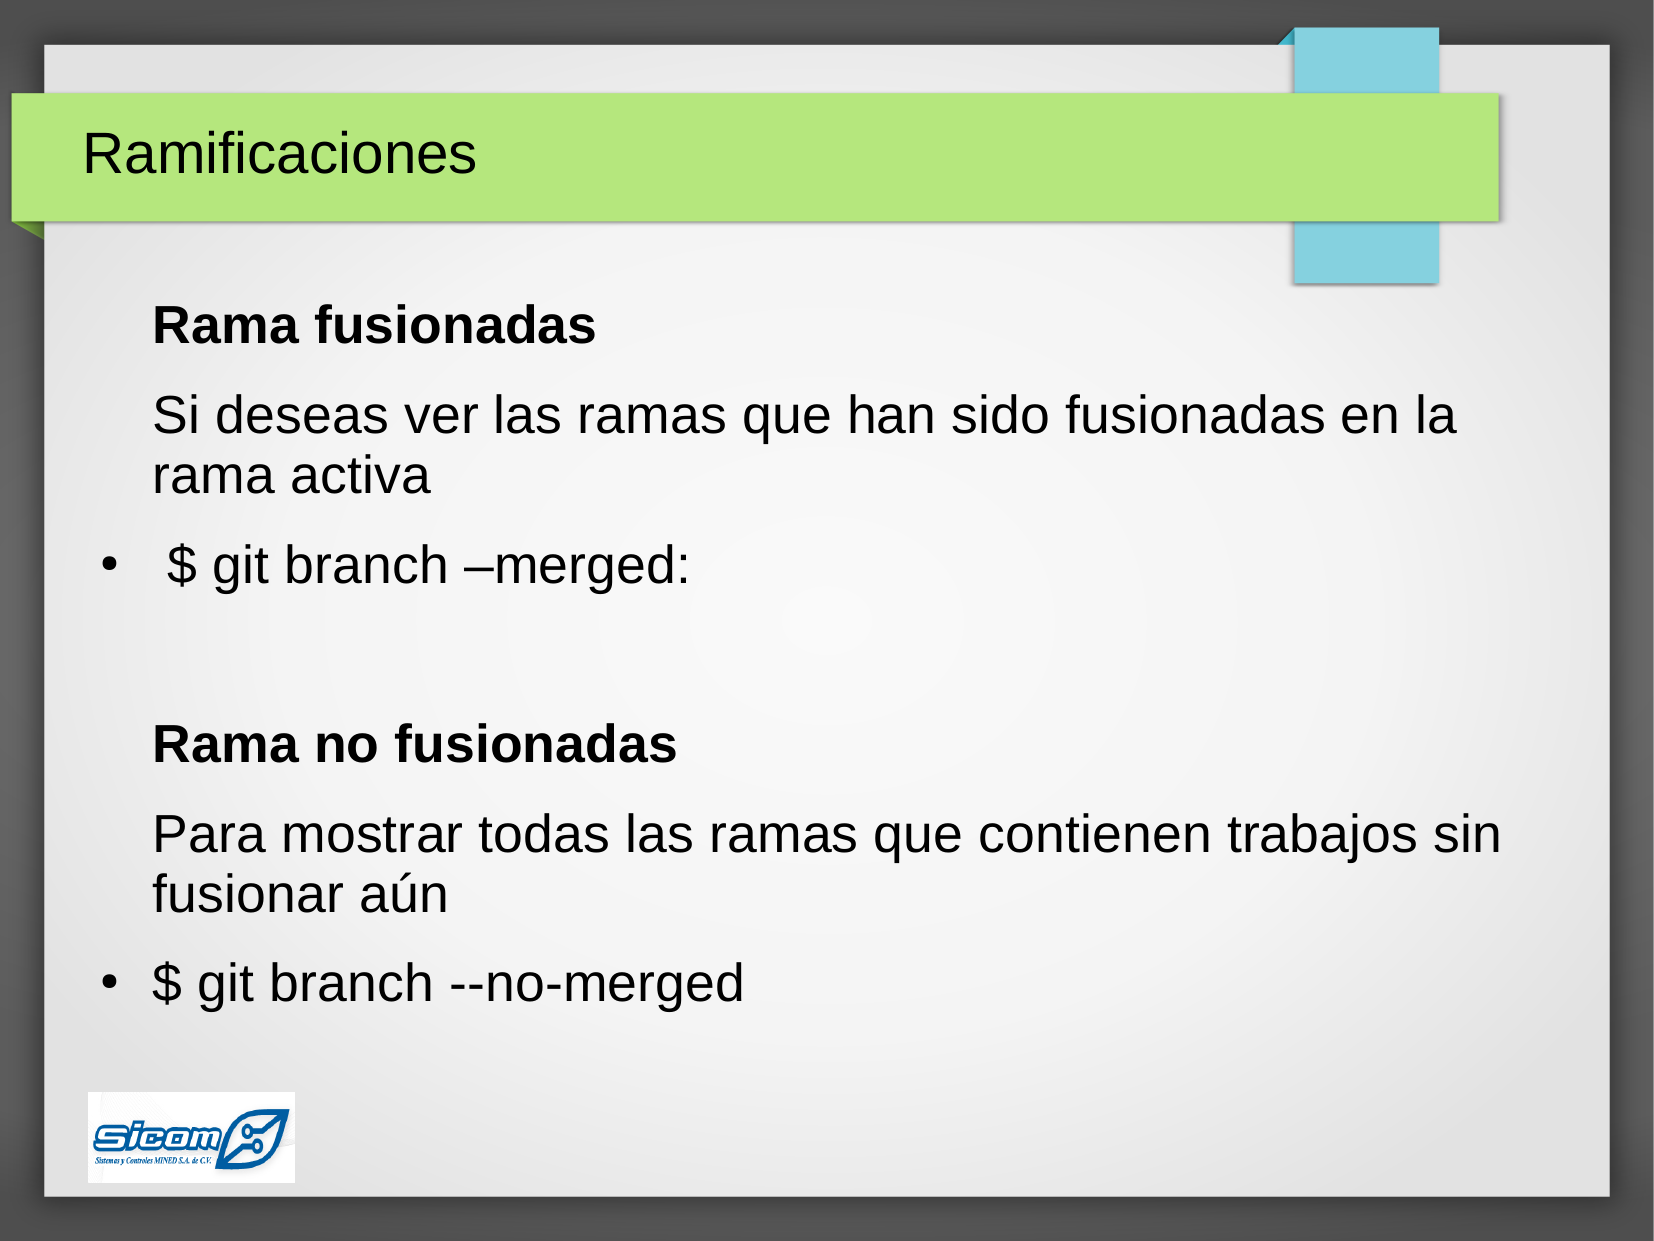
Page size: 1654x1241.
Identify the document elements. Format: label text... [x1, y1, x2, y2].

picture [0, 0, 1654, 1241]
title Ramificaciones [82, 94, 1264, 213]
list Rama fusionadas Si deseas ver las ramas que han sido fusionadas en la rama activa $ git branch –merged: Rama no fusionadas Para mostrar todas las ramas que contienen trabajos sin fusionar aún $ git branch --no-merged [82, 295, 1571, 1015]
